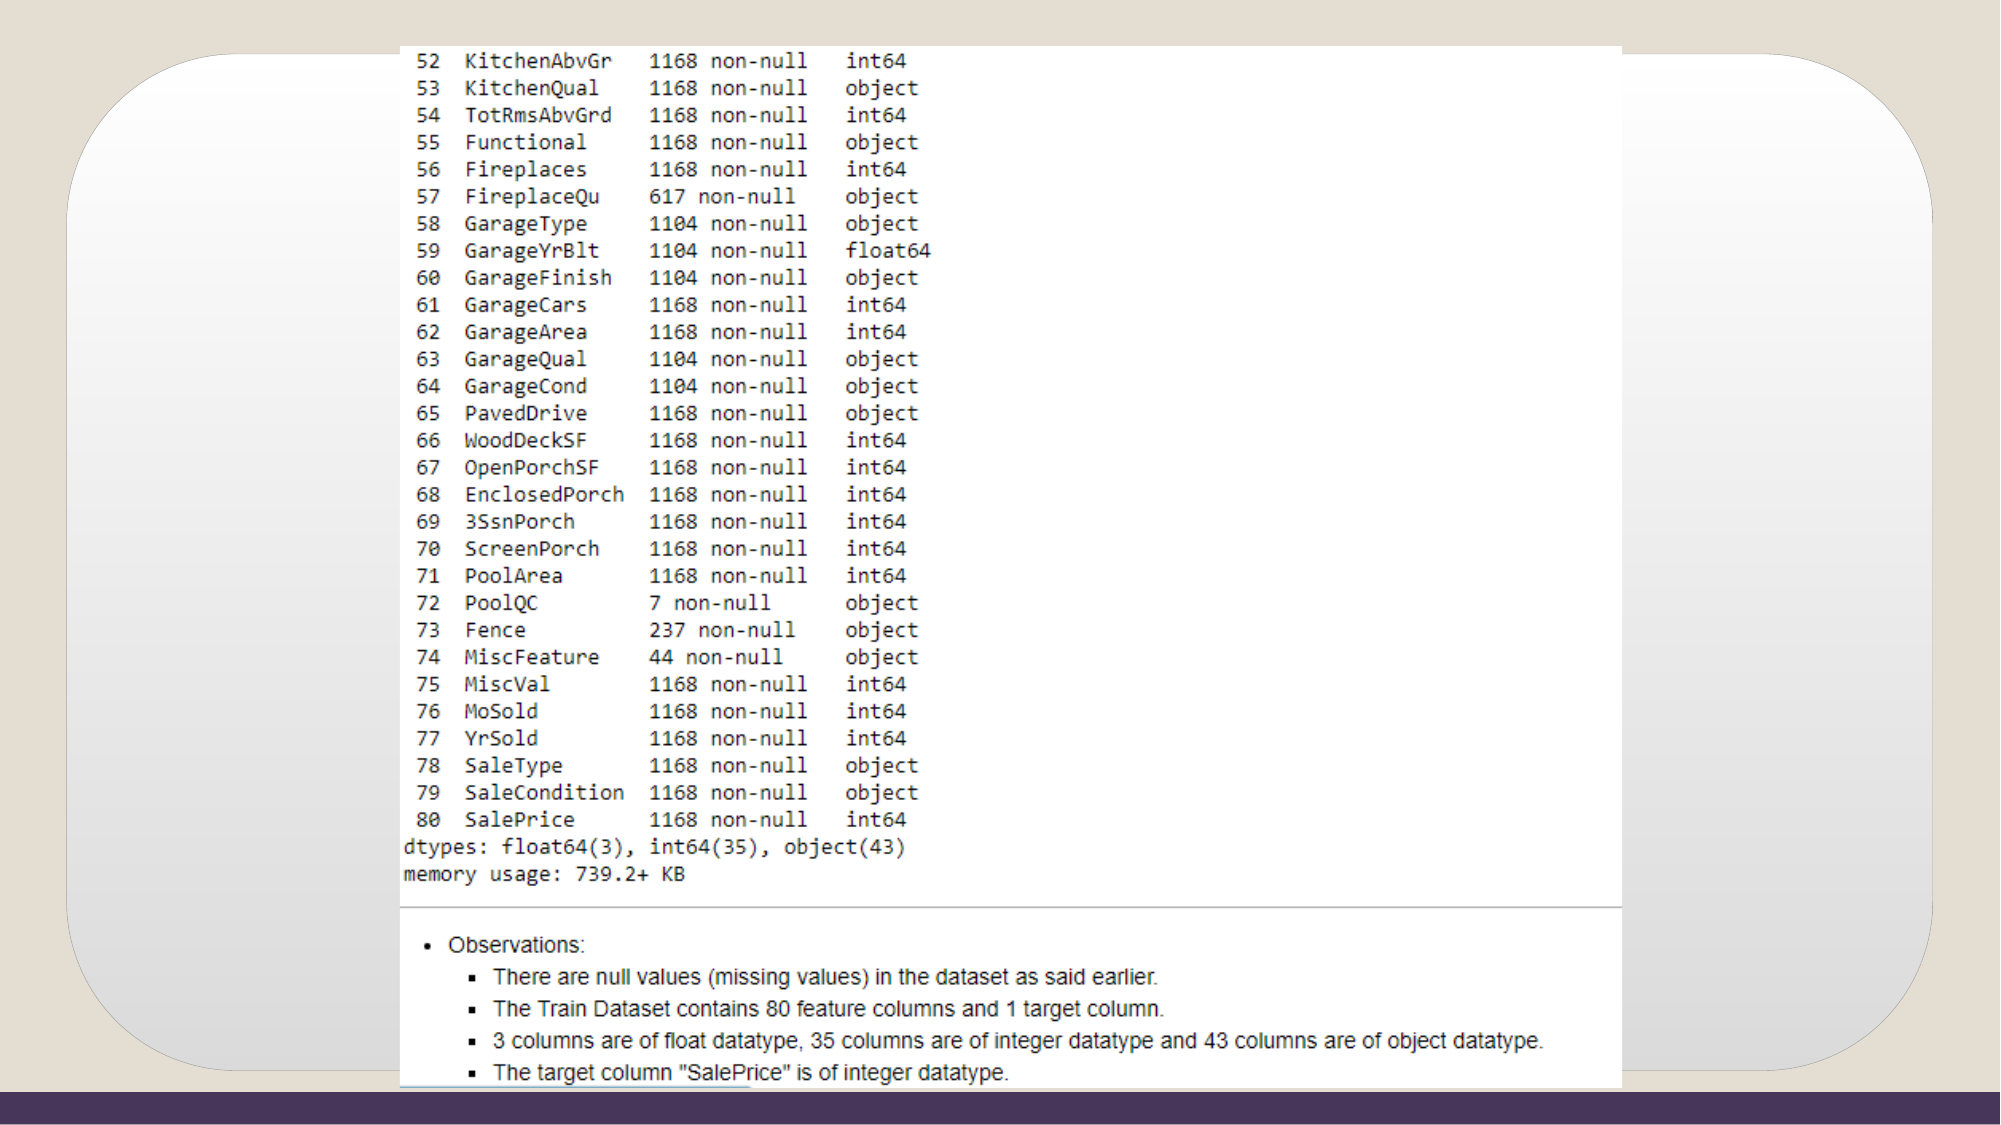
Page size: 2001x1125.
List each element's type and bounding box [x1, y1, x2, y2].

picture [399, 46, 1623, 1088]
text_box [0, 1092, 2000, 1125]
